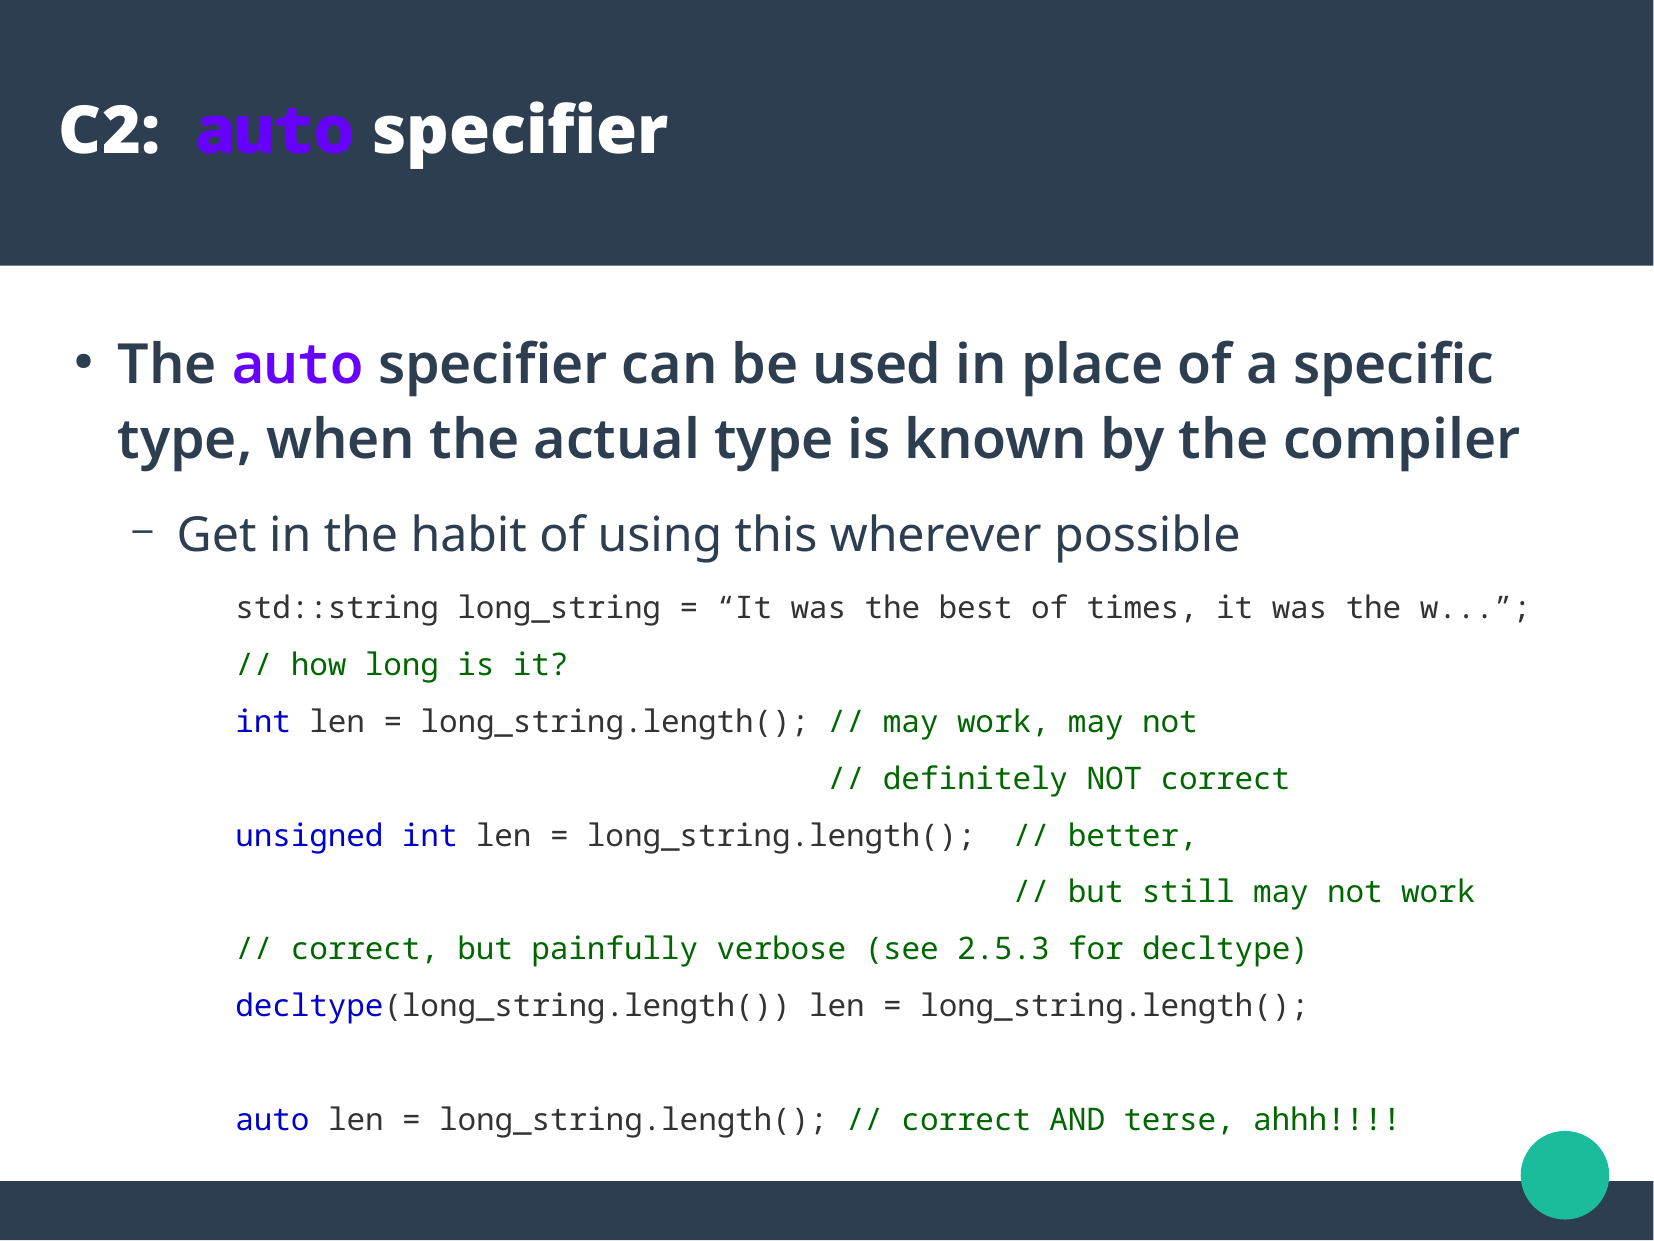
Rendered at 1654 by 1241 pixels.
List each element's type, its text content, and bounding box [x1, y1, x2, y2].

list The auto specifier can be used in place of a specific type, when the actual type is known by the compiler Get in the habit of using this wherever possible std::string long_string = “It was the best of times, it was the w...”; // how long is it? int len = long_string.length(); // may work, may not // definitely NOT correct unsigned int len = long_string.length(); // better, // but still may not work // correct, but painfully verbose (see 2.5.3 for decltype) decltype(long_string.length()) len = long_string.length(); auto len = long_string.length(); // correct AND terse, ahhh!!!! [59, 324, 1595, 1152]
title C2: auto specifier [59, 49, 1595, 207]
